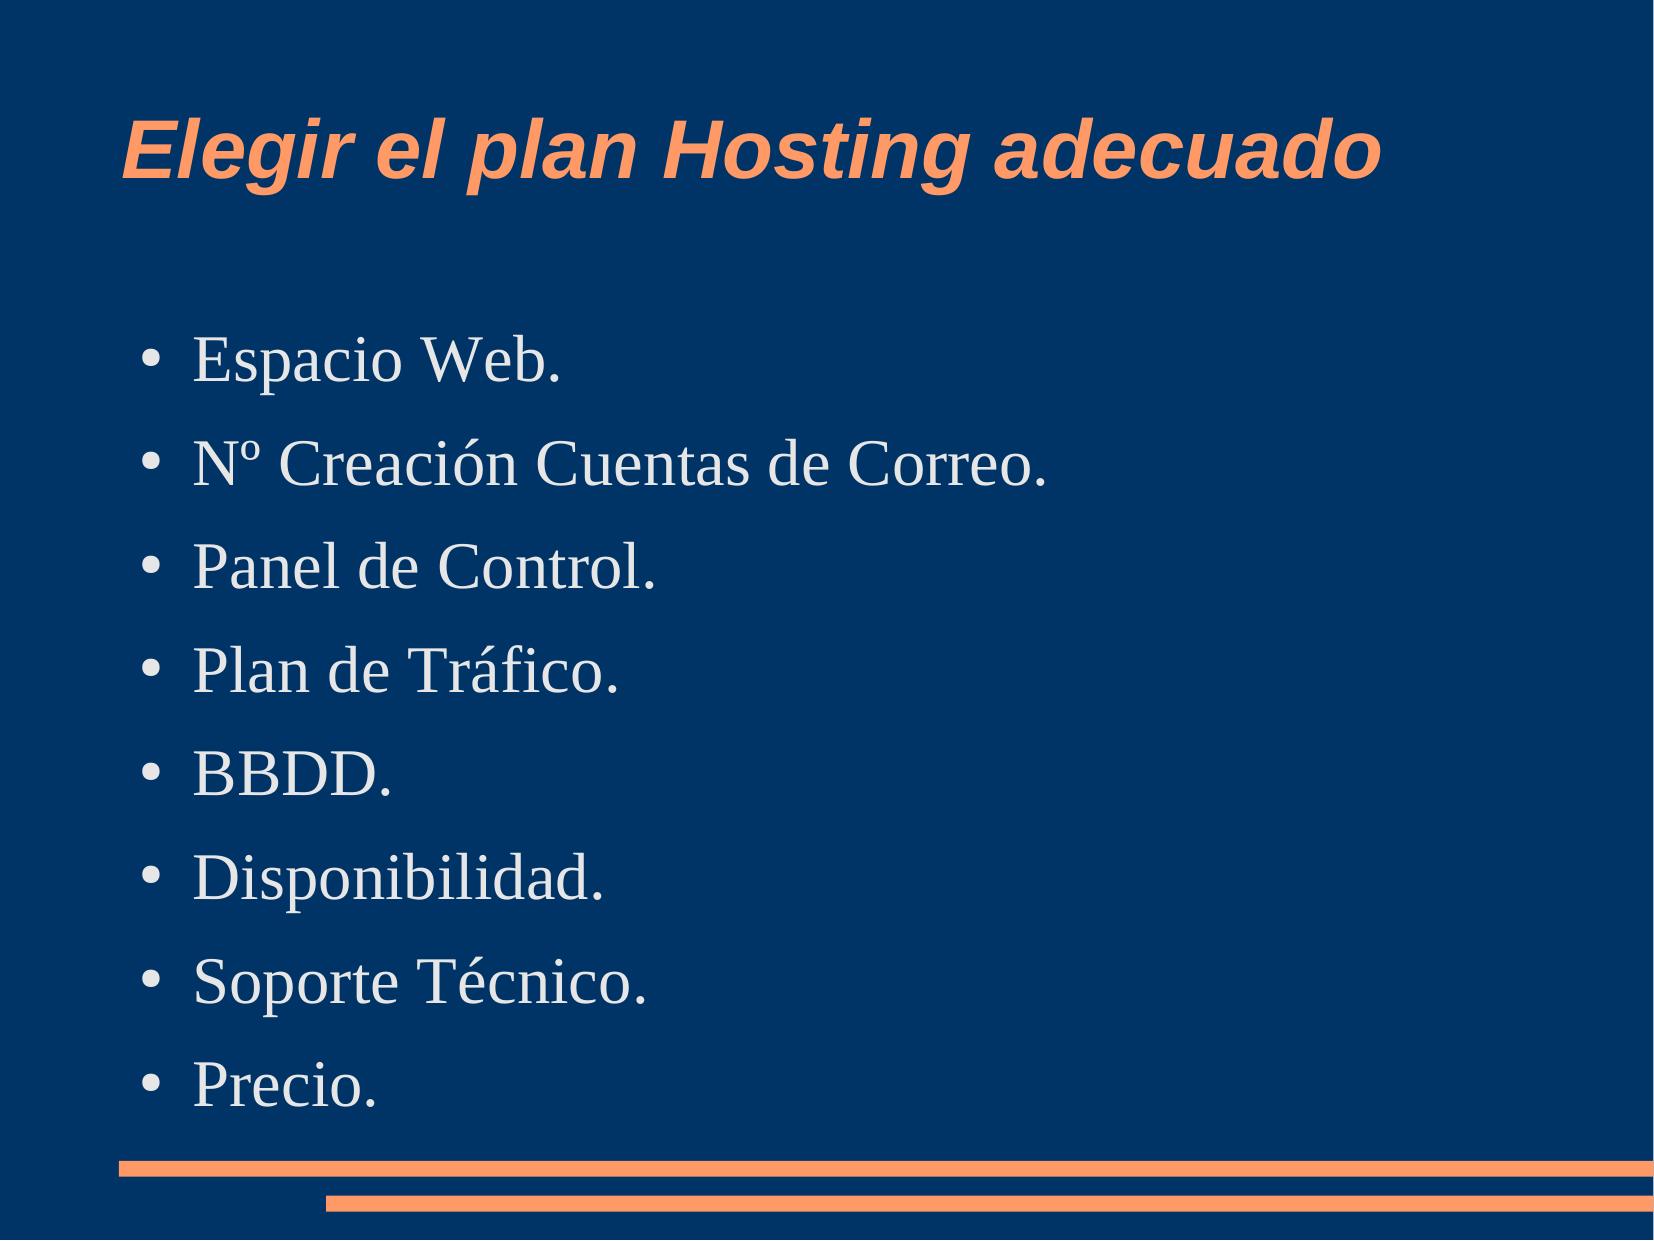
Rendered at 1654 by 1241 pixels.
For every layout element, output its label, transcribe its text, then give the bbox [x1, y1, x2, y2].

title Elegir el plan Hosting adecuado [121, 46, 1534, 254]
list Espacio Web. Nº Creación Cuentas de Correo. Panel de Control. Plan de Tráfico. BBDD. Disponibilidad. Soporte Técnico. Precio. [121, 322, 1561, 1132]
